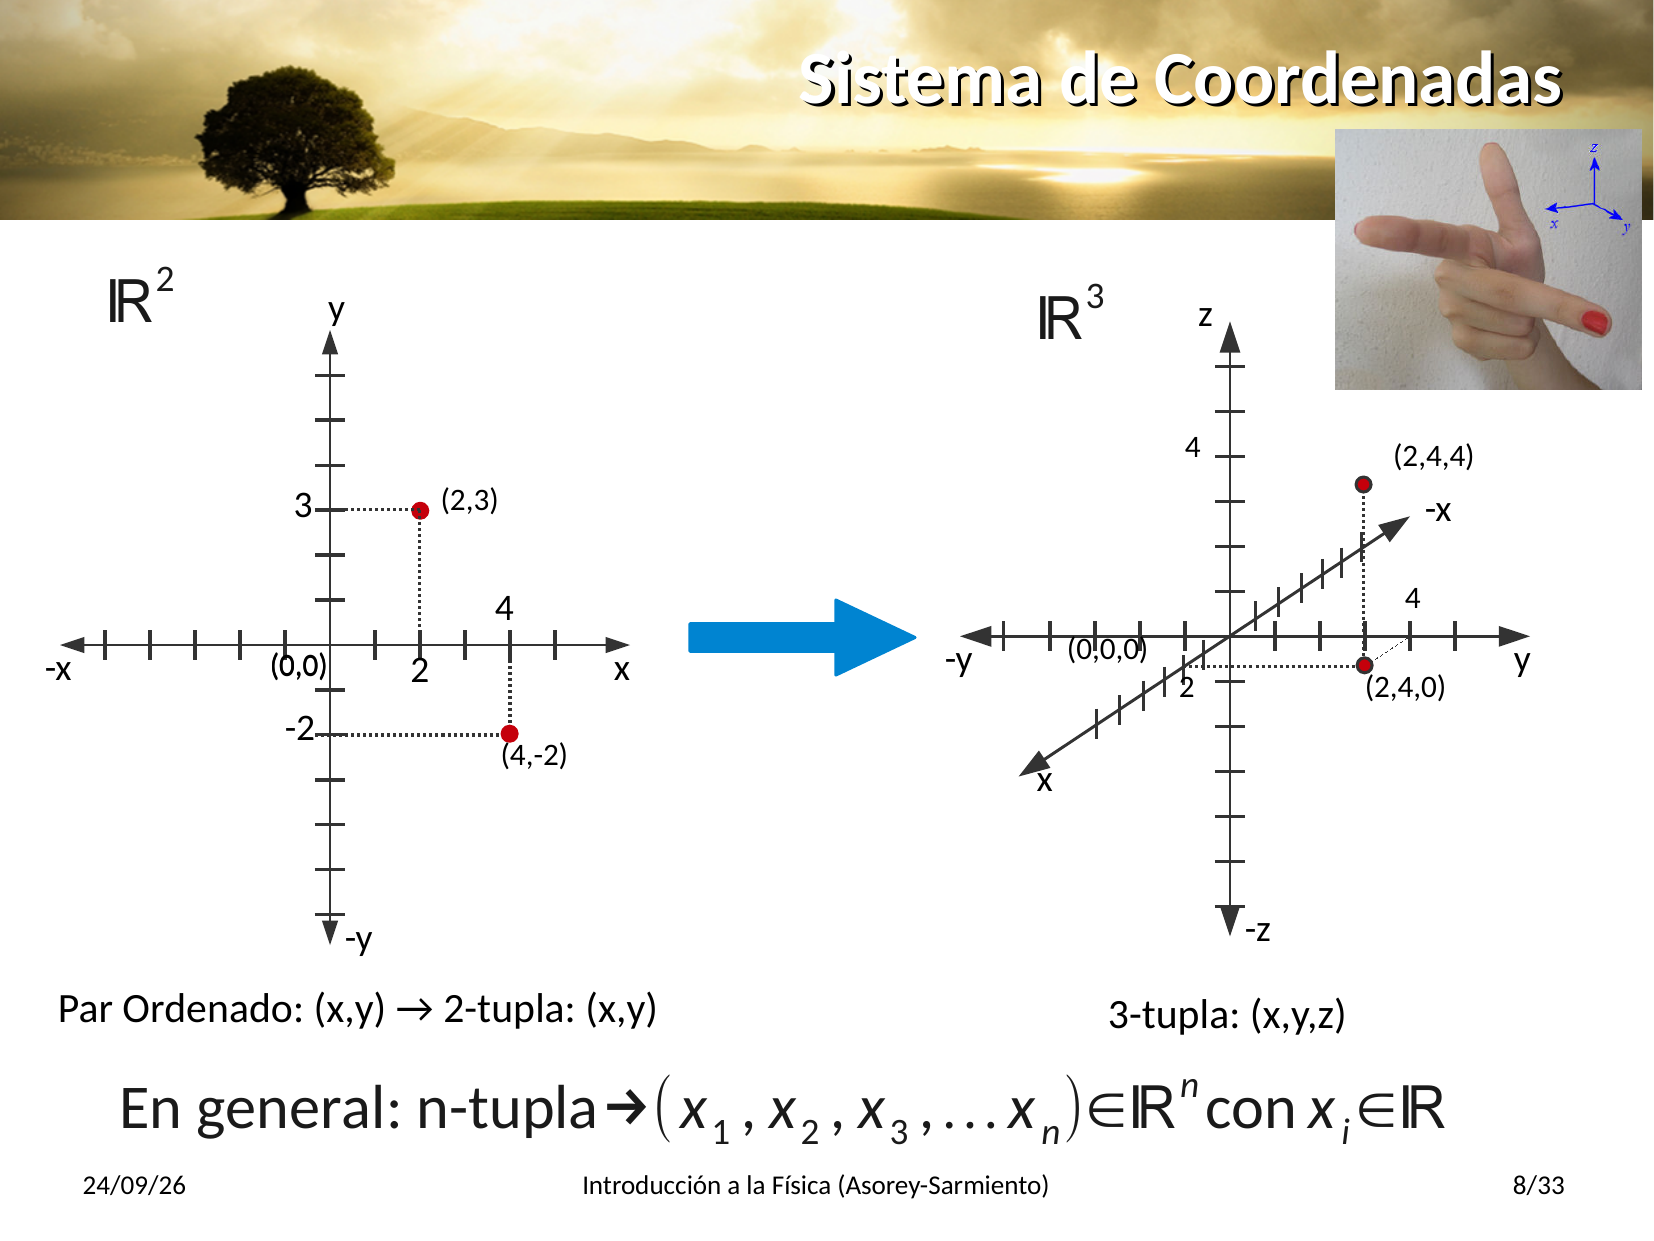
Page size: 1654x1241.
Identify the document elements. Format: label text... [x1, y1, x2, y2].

text_box 3-tupla: (x,y,z) [1093, 990, 1366, 1056]
text_box x [599, 645, 646, 706]
text_box -y [330, 915, 389, 976]
text_box 2 [1164, 666, 1210, 720]
text_box y [313, 284, 361, 346]
text_box x [1021, 756, 1068, 817]
text_box (2,4,0) [1350, 666, 1471, 721]
picture [0, 0, 1654, 391]
chart [101, 255, 181, 335]
text_box -2 [270, 705, 331, 766]
text_box -x [30, 645, 88, 706]
text_box 4 [480, 584, 529, 646]
title Sistema de Coordenadas [75, 19, 1564, 151]
text_box y [1499, 636, 1546, 697]
text_box [502, 726, 518, 735]
text_box [412, 503, 425, 519]
text_box [1357, 657, 1373, 673]
text_box 4 [1170, 426, 1216, 481]
text_box (0,0) [255, 645, 343, 699]
text_box (2,3) [425, 480, 526, 534]
text_box 4 [1390, 577, 1436, 631]
text_box -x [1410, 489, 1468, 547]
text_box [1356, 476, 1372, 493]
text_box (2,4,4) [1378, 435, 1499, 489]
chart [1031, 272, 1111, 352]
text_box -z [1230, 906, 1286, 967]
text_box 3 [279, 482, 328, 543]
text_box (0,0,0) [1052, 628, 1171, 682]
text_box z [1183, 290, 1228, 352]
chart [113, 1061, 1456, 1156]
text_box (4,-2) [485, 735, 586, 789]
text_box Par Ordenado: (x,y) → 2-tupla: (x,y) [43, 984, 676, 1051]
text_box -y [930, 636, 989, 697]
text_box [690, 600, 916, 676]
text_box 2 [395, 647, 445, 708]
